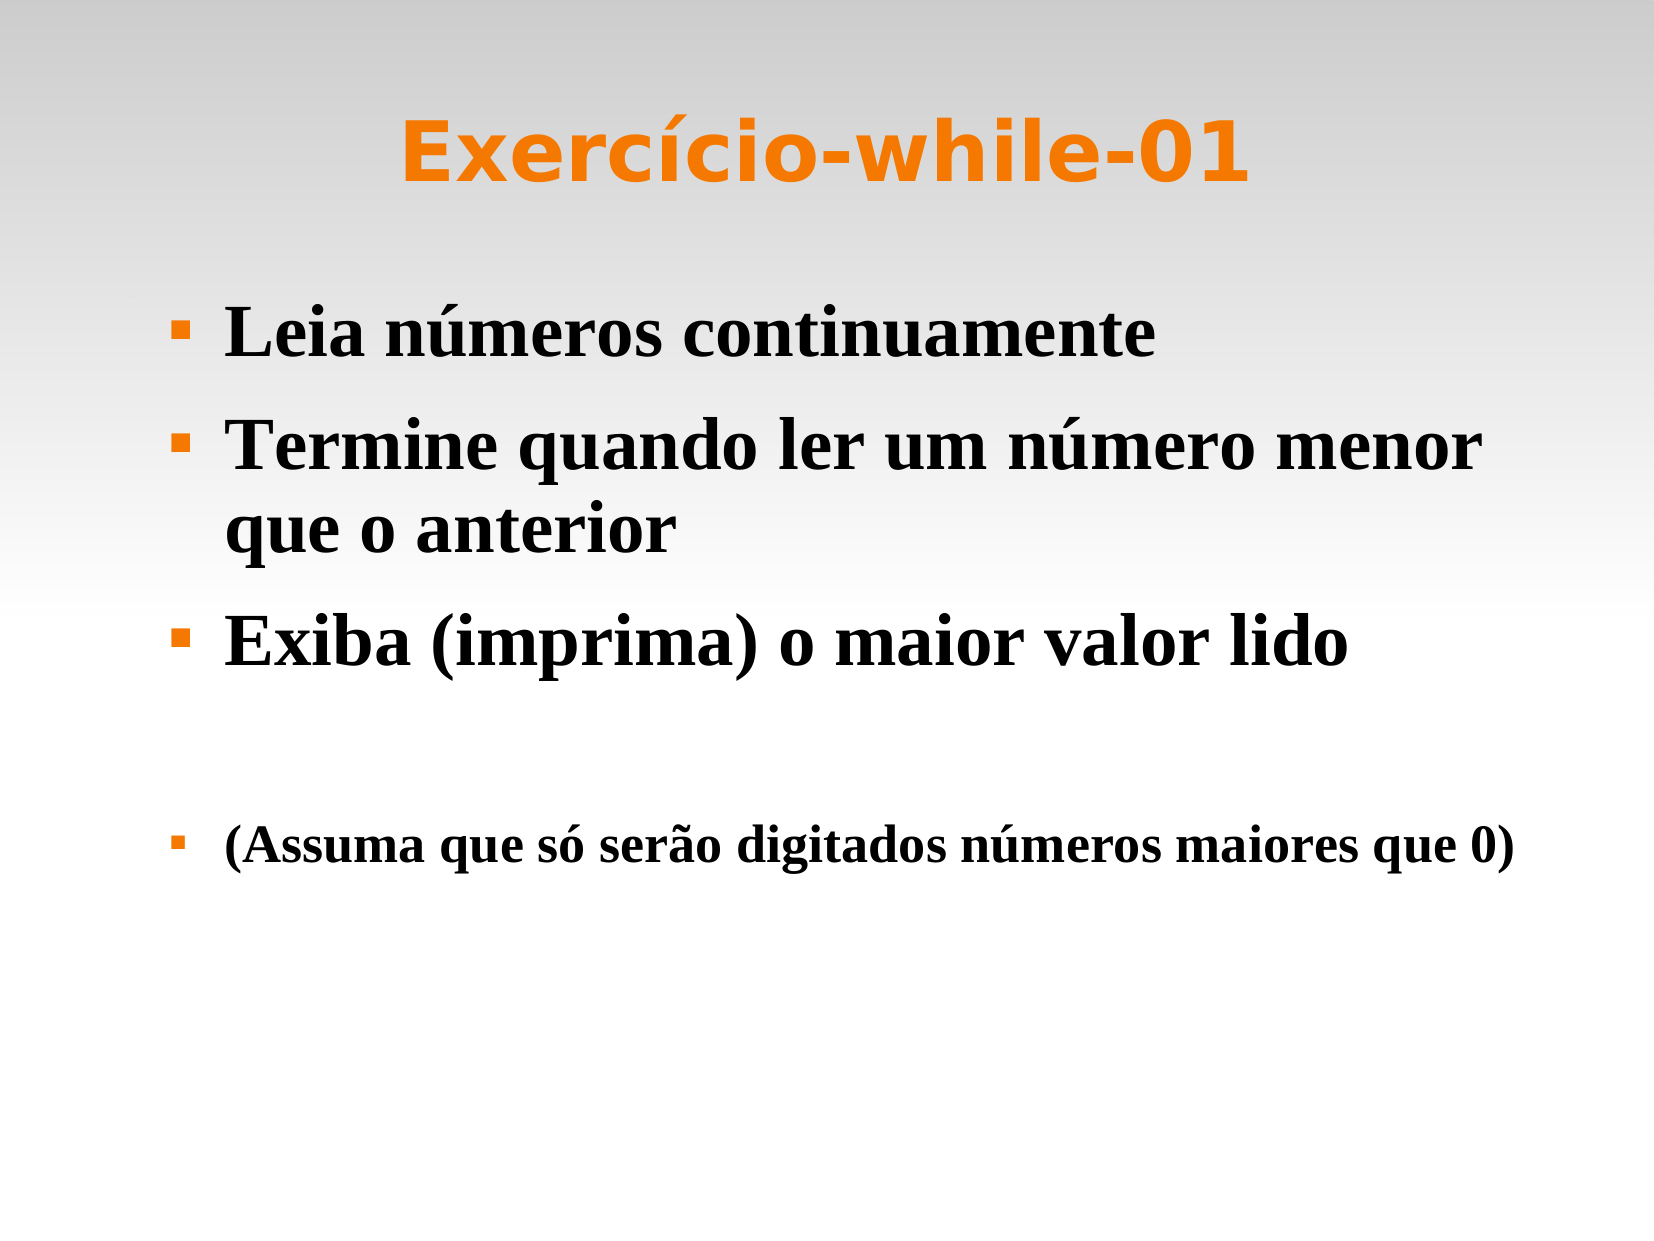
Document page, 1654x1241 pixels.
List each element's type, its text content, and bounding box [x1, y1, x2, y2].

title Exercício-while-01 [82, 49, 1571, 257]
list Leia números continuamente Termine quando ler um número menor que o anterior Exiba (imprima) o maior valor lido (Assuma que só serão digitados números maiores que 0) [82, 290, 1571, 1109]
